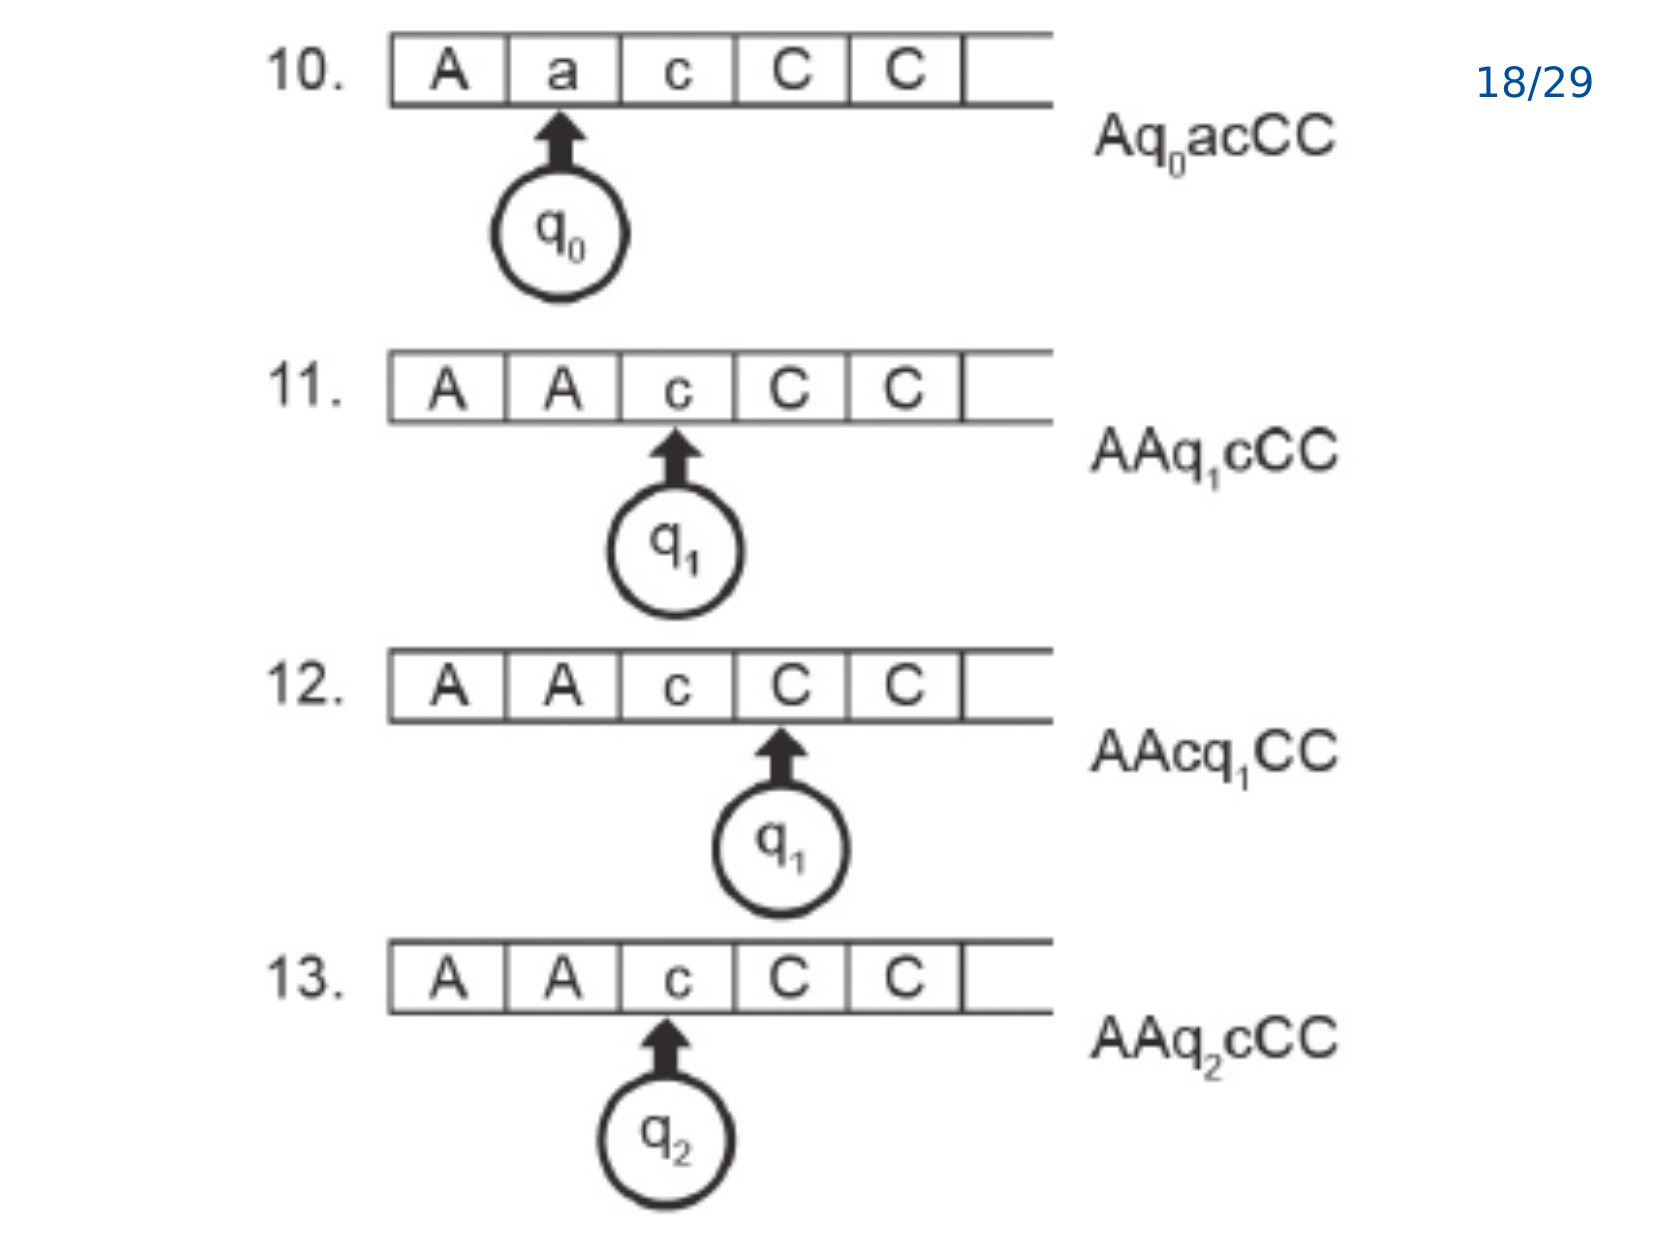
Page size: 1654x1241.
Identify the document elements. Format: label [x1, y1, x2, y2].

picture [264, 29, 1353, 1226]
